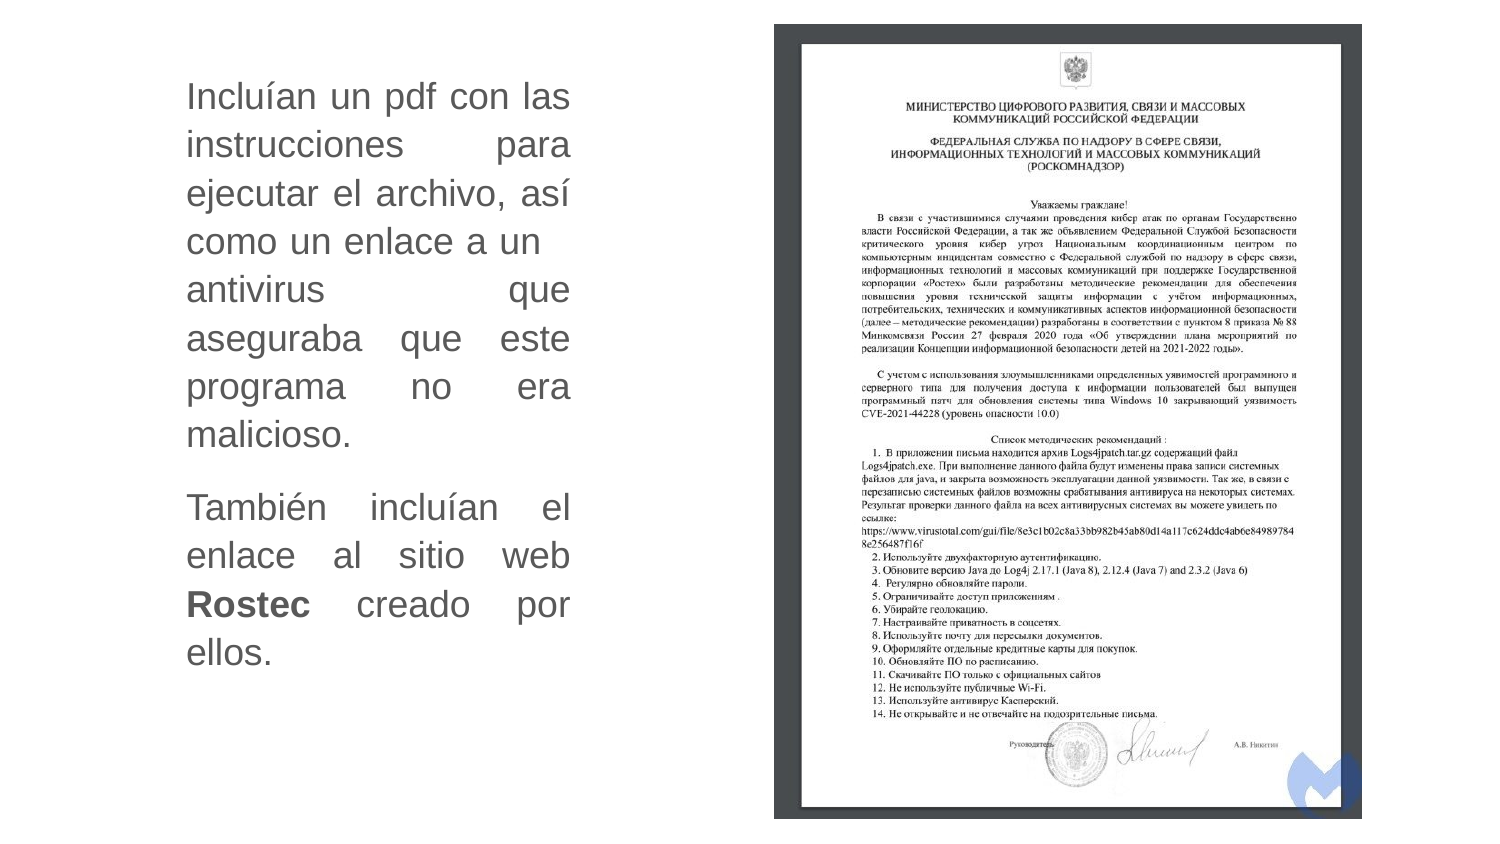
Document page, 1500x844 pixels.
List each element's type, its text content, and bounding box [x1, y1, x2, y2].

picture [774, 24, 1362, 819]
list Incluían un pdf con las instrucciones para ejecutar el archivo, así como un enlace a un antivirus que aseguraba que este programa no era malicioso. También incluían el enlace al sitio web Rostec creado por ellos. [170, 54, 586, 790]
